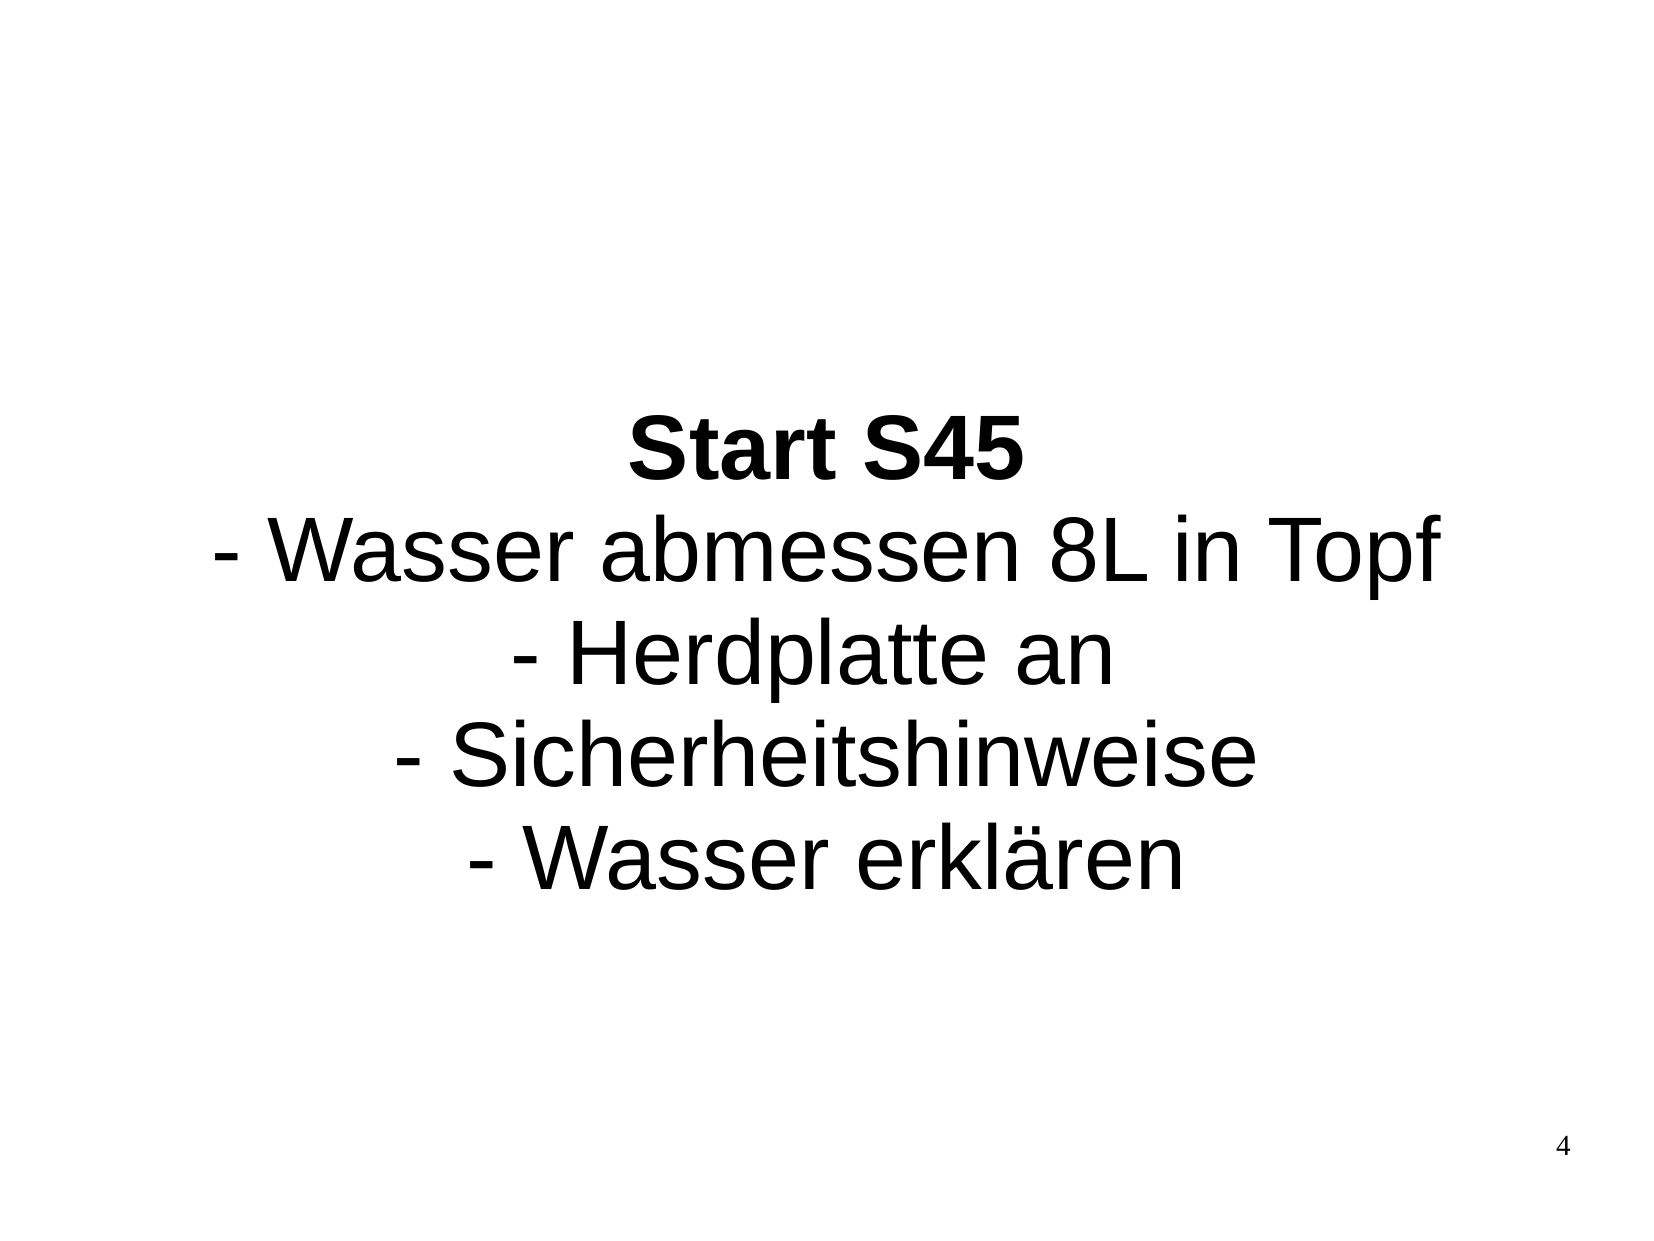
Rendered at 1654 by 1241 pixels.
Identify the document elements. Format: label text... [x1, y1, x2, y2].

title Start S45 - Wasser abmessen 8L in Topf - Herdplatte an - Sicherheitshinweise - Wasser erklären [82, 396, 1571, 909]
